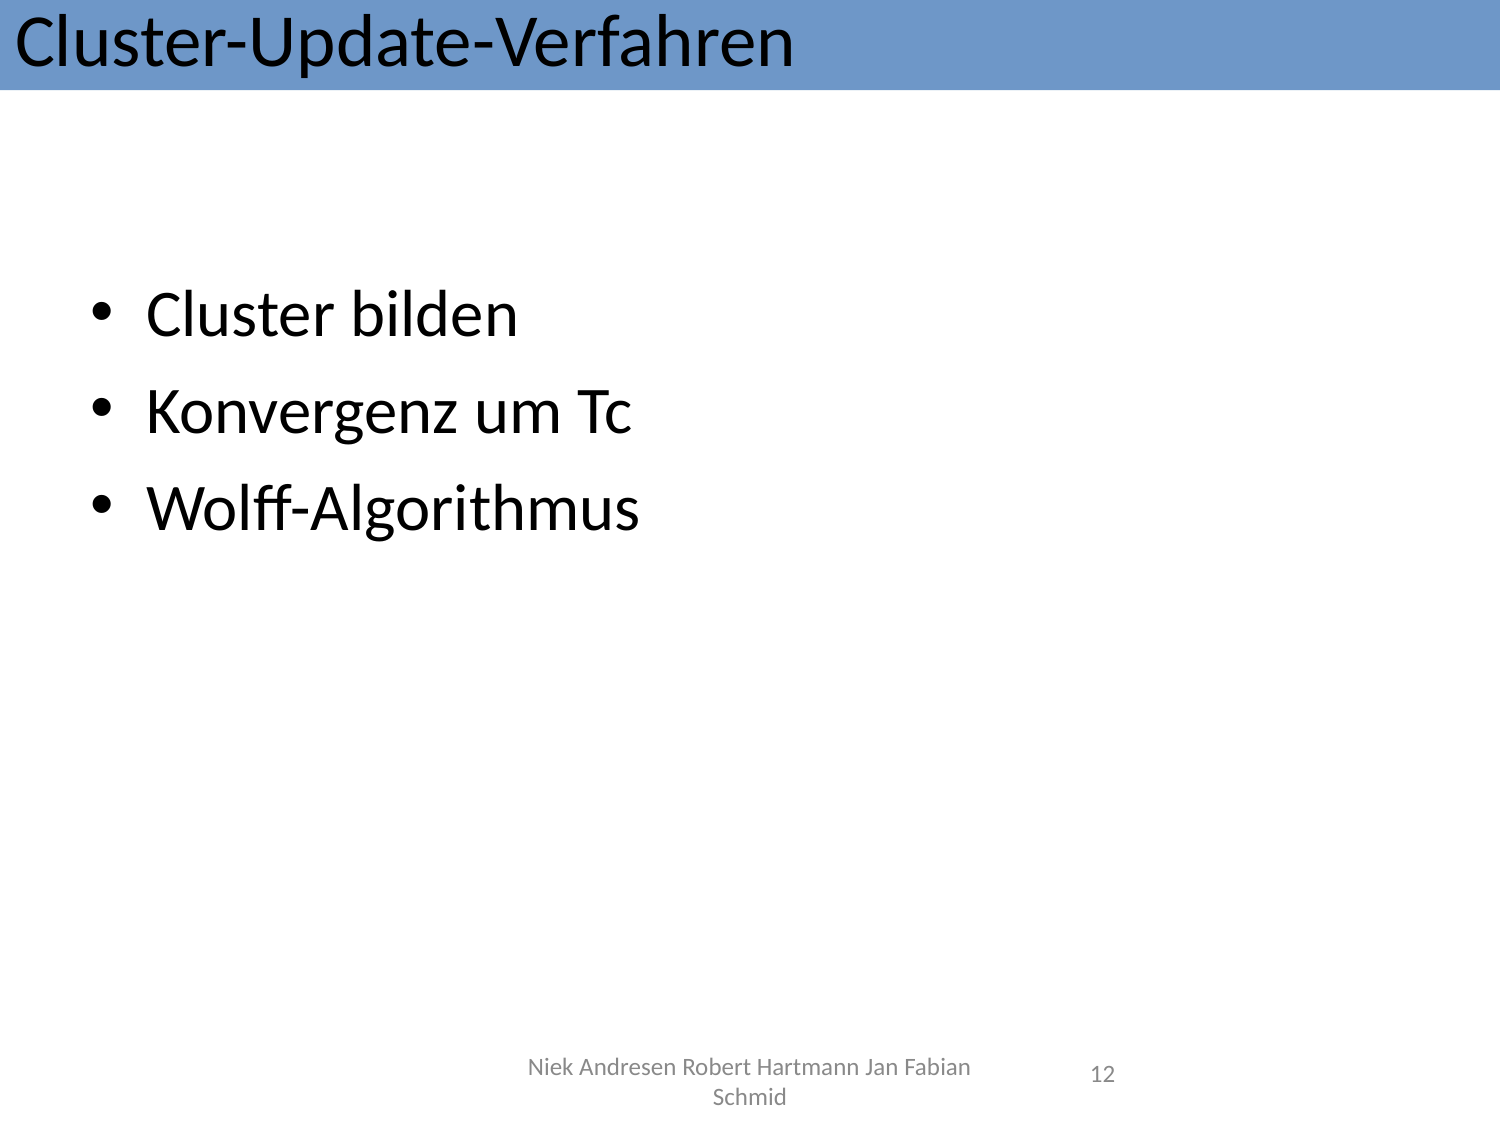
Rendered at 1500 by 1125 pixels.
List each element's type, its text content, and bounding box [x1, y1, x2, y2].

text_box <Nummer> [1074, 1042, 1426, 1103]
text_box Cluster-Update-Verfahren [0, 0, 1500, 91]
text_box Niek Andresen Robert Hartmann Jan Fabian Schmid [512, 1042, 988, 1103]
list Cluster bilden Konvergenz um Tc Wolff-Algorithmus [75, 262, 1426, 1005]
